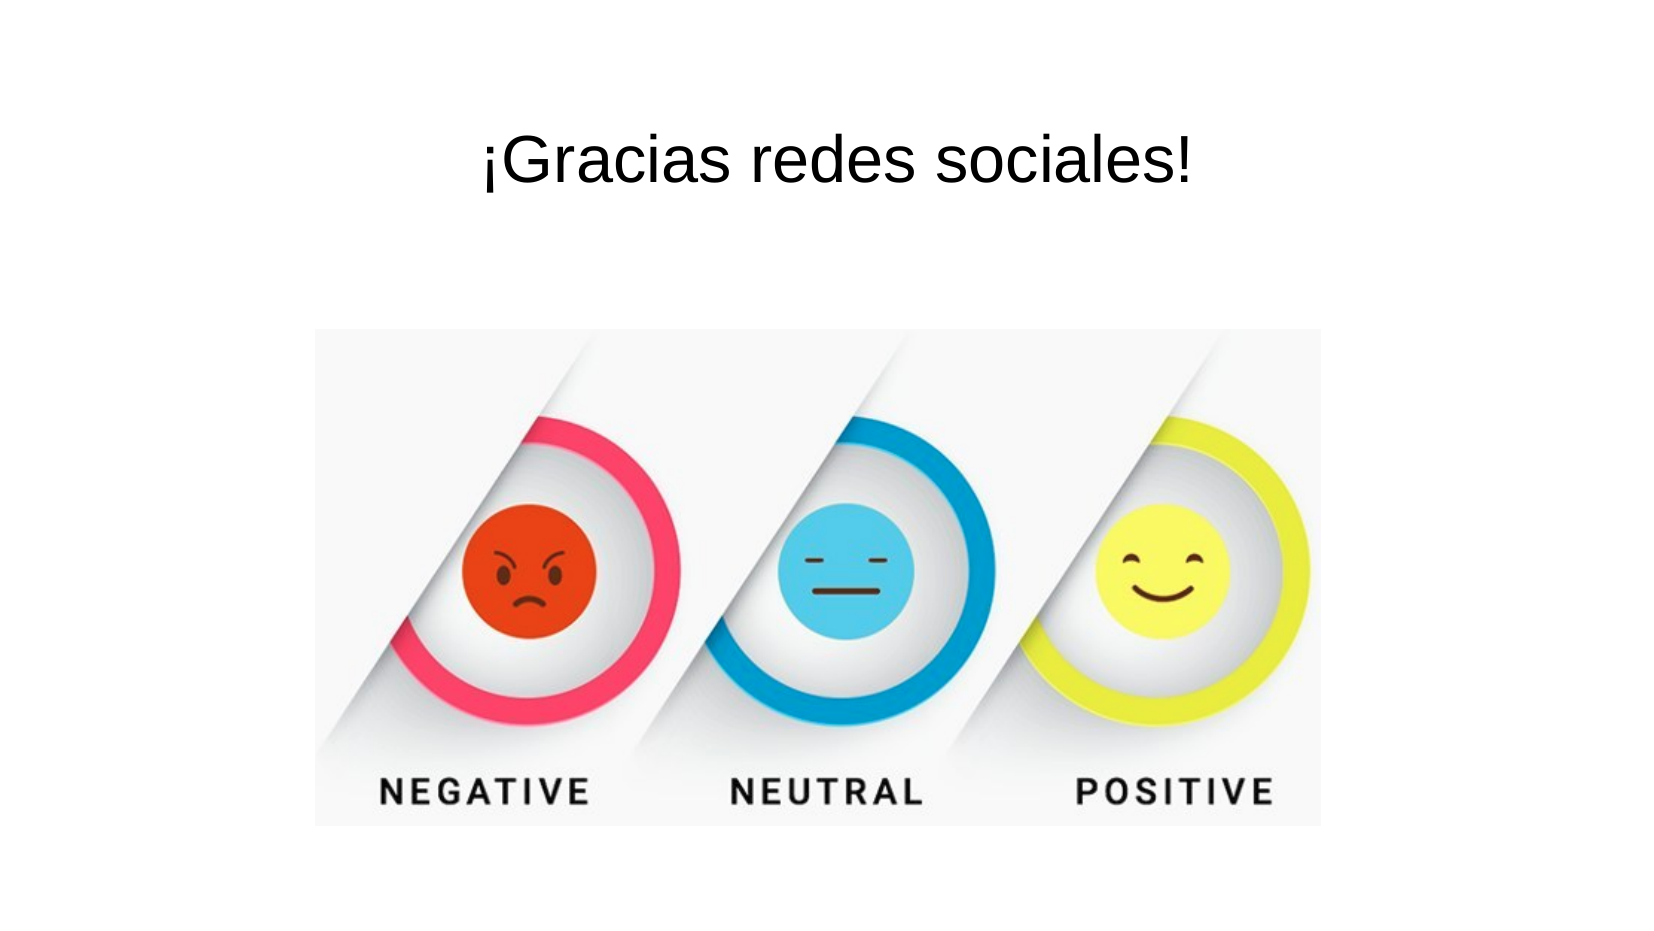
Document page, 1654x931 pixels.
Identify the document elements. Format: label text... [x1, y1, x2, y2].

text_box ¡Gracias redes sociales! [465, 114, 1261, 301]
picture [315, 329, 1321, 826]
